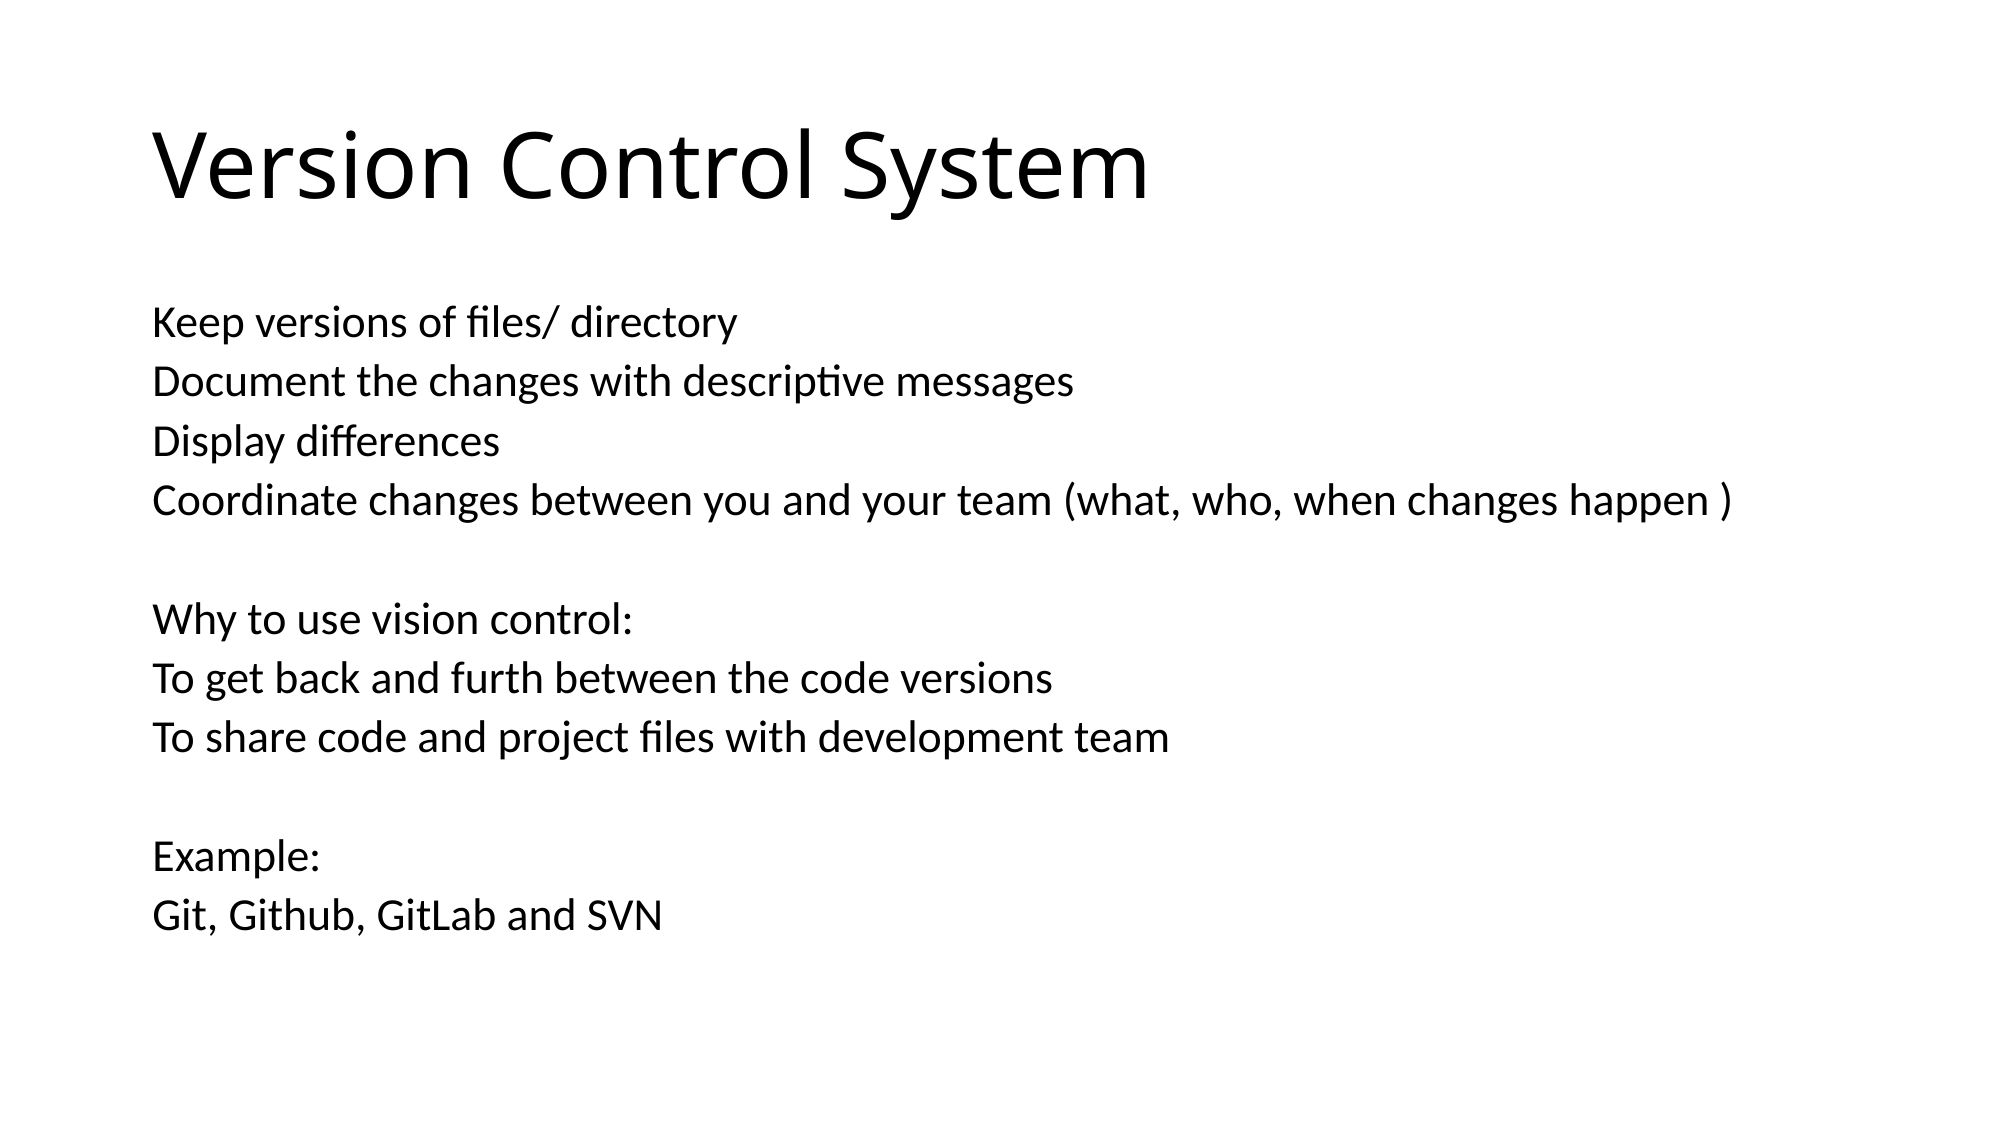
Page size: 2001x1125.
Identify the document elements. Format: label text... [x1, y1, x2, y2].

list Keep versions of files/ directory Document the changes with descriptive messages Display differences Coordinate changes between you and your team (what, who, when changes happen ) Why to use vision control: To get back and furth between the code versions To share code and project files with development team Example: Git, Github, GitLab and SVN [137, 299, 1863, 1014]
title Version Control System [137, 59, 1863, 278]
